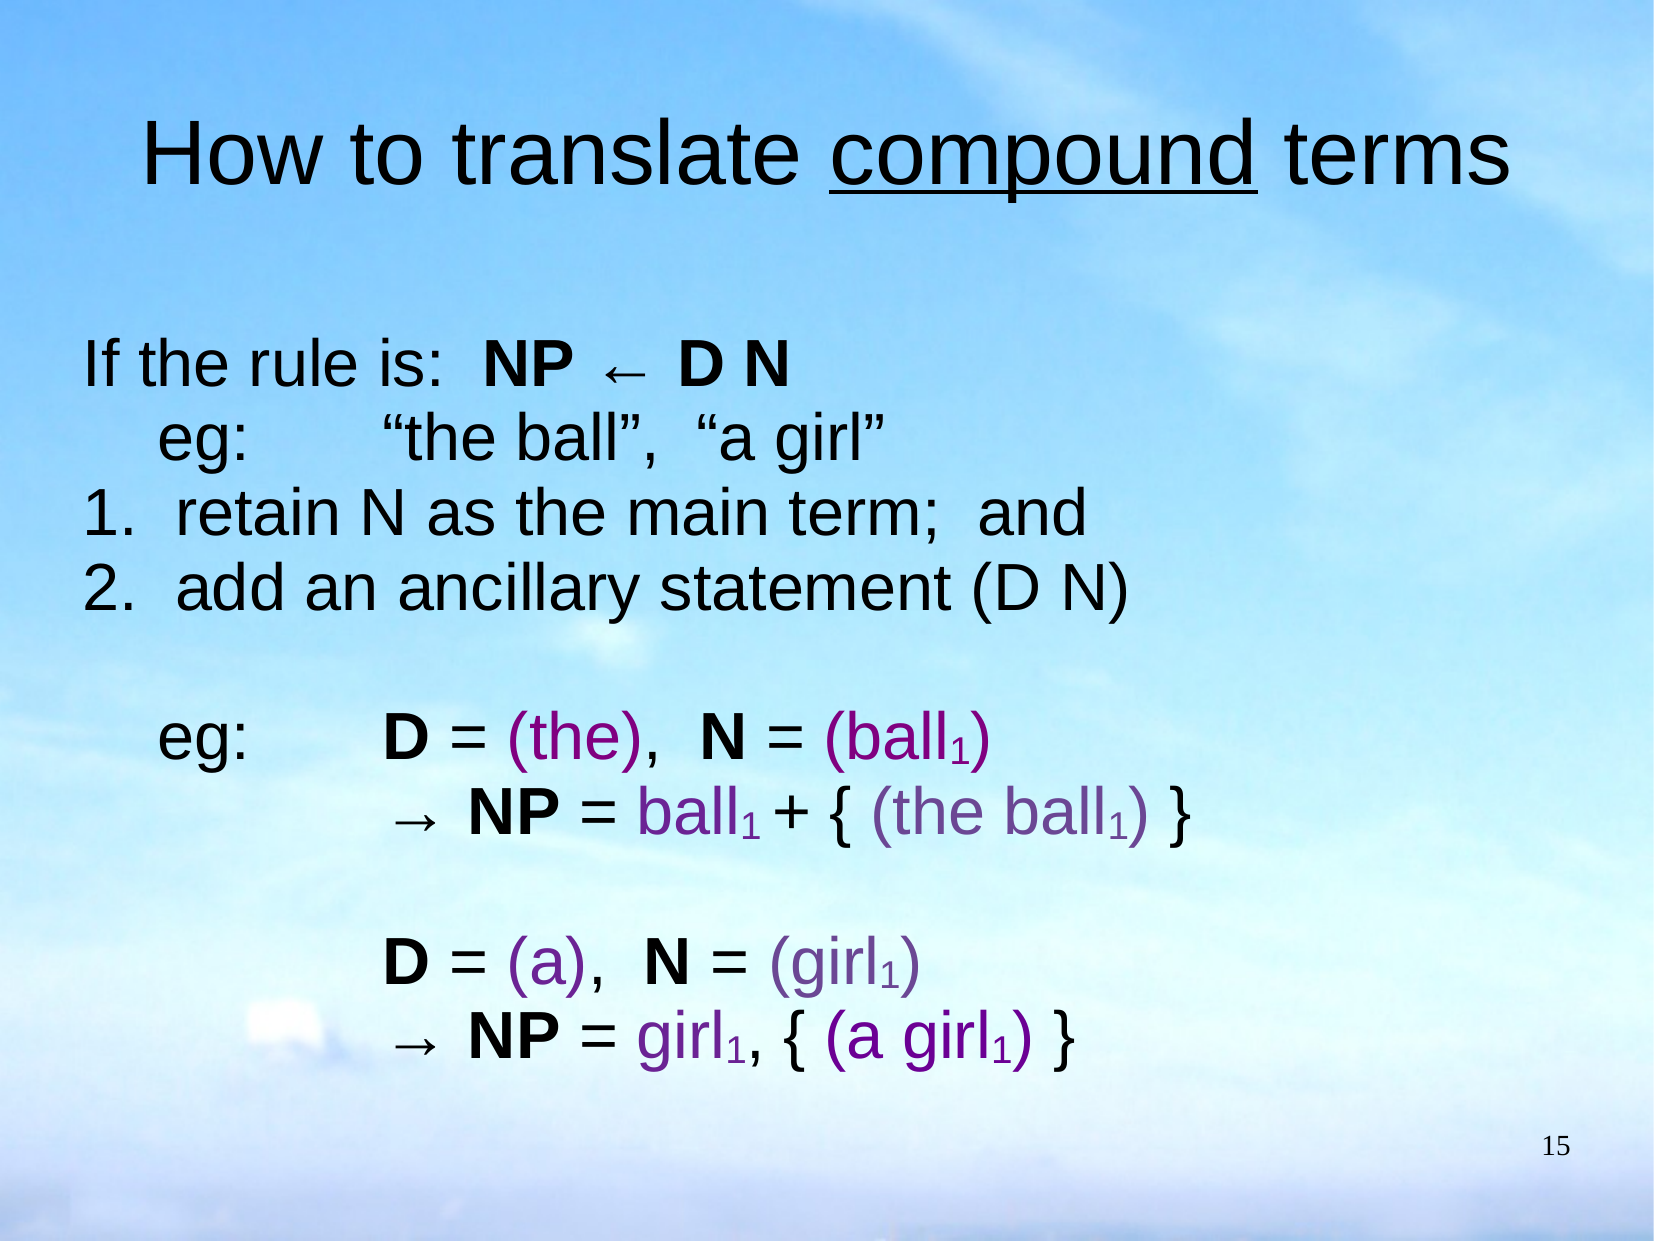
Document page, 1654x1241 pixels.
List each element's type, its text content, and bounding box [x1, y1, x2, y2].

subtitle If the rule is: NP ← D N eg: “the ball”, “a girl” 1. retain N as the main term; and 2. add an ancillary statement (D N) eg: D = (the), N = (ball1) → NP = ball1 + { (the ball1) } D = (a), N = (girl1) → NP = girl1, { (a girl1) } [82, 281, 1571, 1118]
picture [0, 0, 1654, 1241]
title How to translate compound terms [82, 56, 1571, 250]
